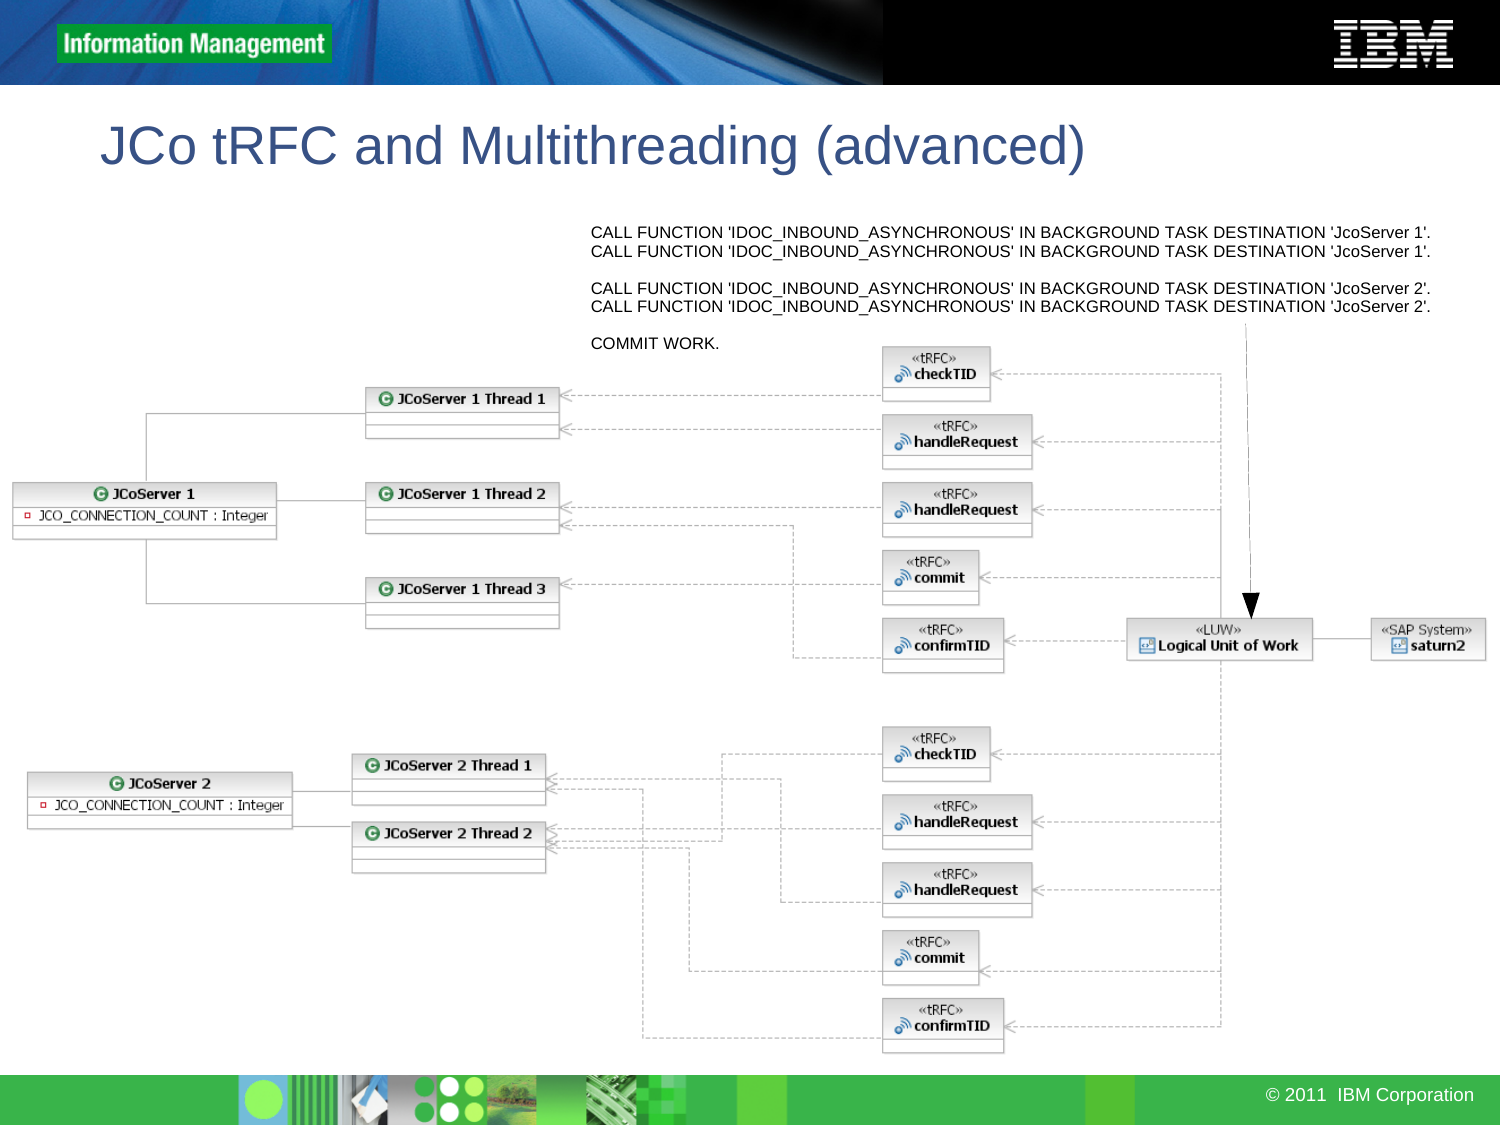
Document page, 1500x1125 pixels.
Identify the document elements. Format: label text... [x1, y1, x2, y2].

title JCo tRFC and Multithreading (advanced) [84, 110, 1469, 187]
picture [1334, 20, 1453, 68]
picture [0, 0, 883, 85]
picture [0, 1075, 1500, 1125]
picture [1, 335, 1500, 1067]
text_box CALL FUNCTION 'IDOC_INBOUND_ASYNCHRONOUS' IN BACKGROUND TASK DESTINATION 'JcoServer 1'. CALL FUNCTION 'IDOC_INBOUND_ASYNCHRONOUS' IN BACKGROUND TASK DESTINATION 'JcoServer 1'. CALL FUNCTION 'IDOC_INBOUND_ASYNCHRONOUS' IN BACKGROUND TASK DESTINATION 'JcoServer 2'. CALL FUNCTION 'IDOC_INBOUND_ASYNCHRONOUS' IN BACKGROUND TASK DESTINATION 'JcoServer 2'. COMMIT WORK. [576, 216, 1448, 362]
